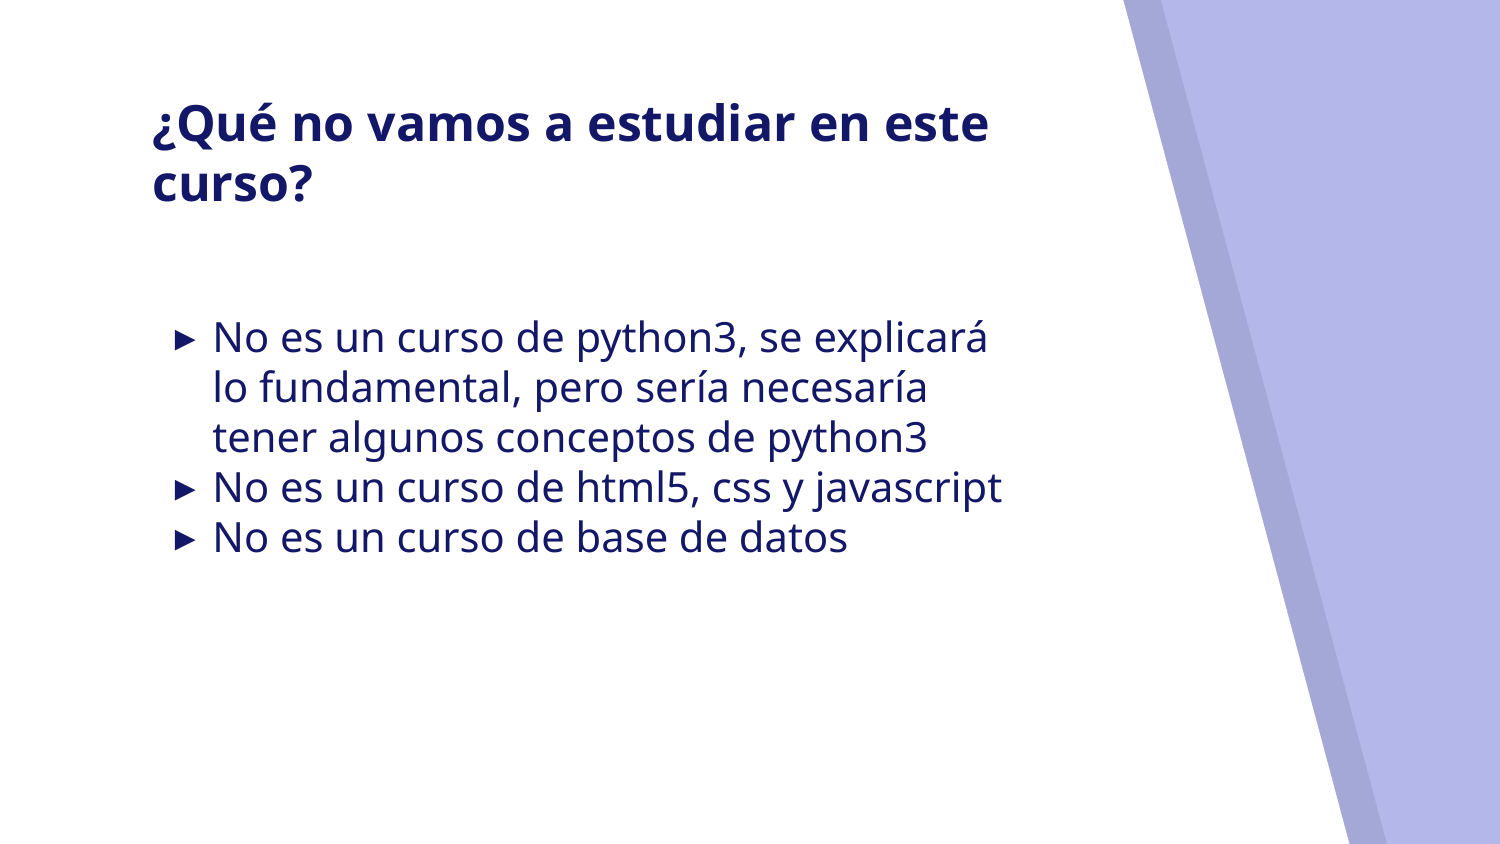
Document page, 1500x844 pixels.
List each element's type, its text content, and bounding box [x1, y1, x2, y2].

text_box No es un curso de python3, se explicará lo fundamental, pero sería necesaría tener algunos conceptos de python3 No es un curso de html5, css y javascript No es un curso de base de datos [137, 310, 1011, 844]
text_box ¿Qué no vamos a estudiar en este curso? [137, 146, 1011, 227]
